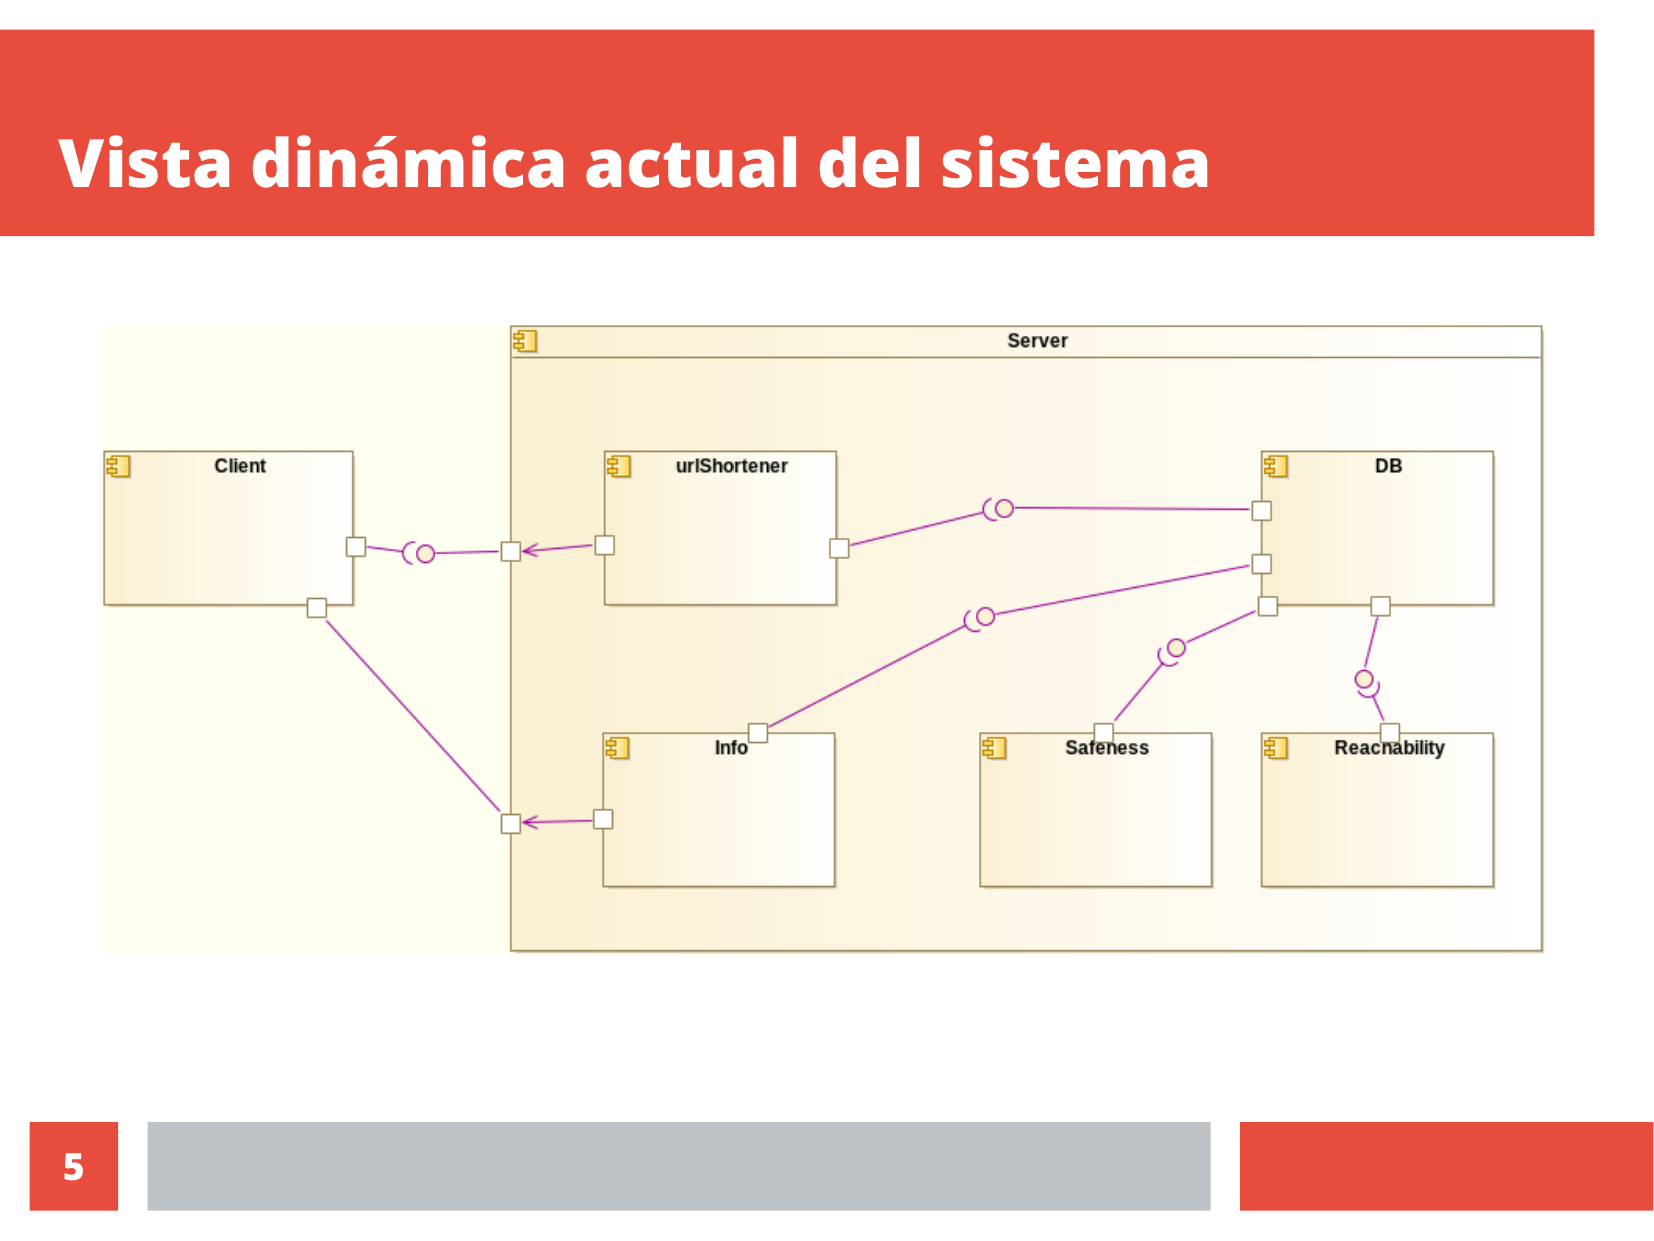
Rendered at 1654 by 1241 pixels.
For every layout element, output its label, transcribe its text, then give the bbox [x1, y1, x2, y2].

picture [88, 310, 1560, 969]
title Vista dinámica actual del sistema [59, 59, 1595, 207]
